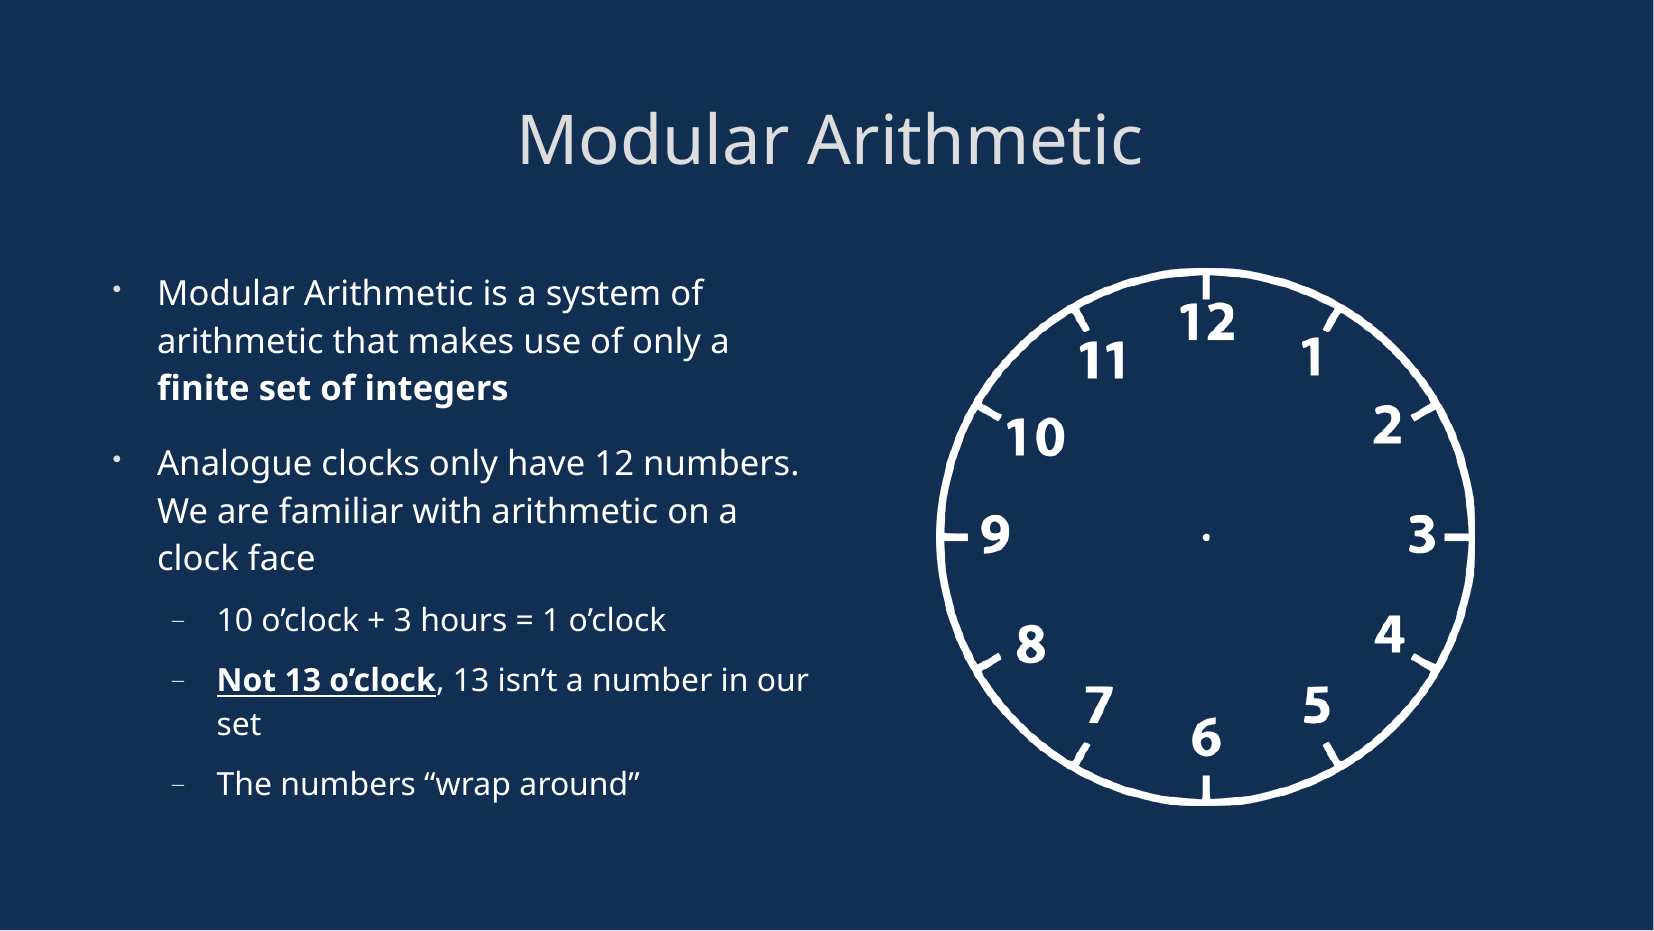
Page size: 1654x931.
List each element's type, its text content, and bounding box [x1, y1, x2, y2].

list Modular Arithmetic is a system of arithmetic that makes use of only a finite set of integers Analogue clocks only have 12 numbers. We are familiar with arithmetic on a clock face 10 o’clock + 3 hours = 1 o’clock Not 13 o’clock, 13 isn’t a number in our set The numbers “wrap around” [97, 268, 813, 806]
title Modular Arithmetic [97, 56, 1563, 220]
picture [936, 268, 1475, 806]
